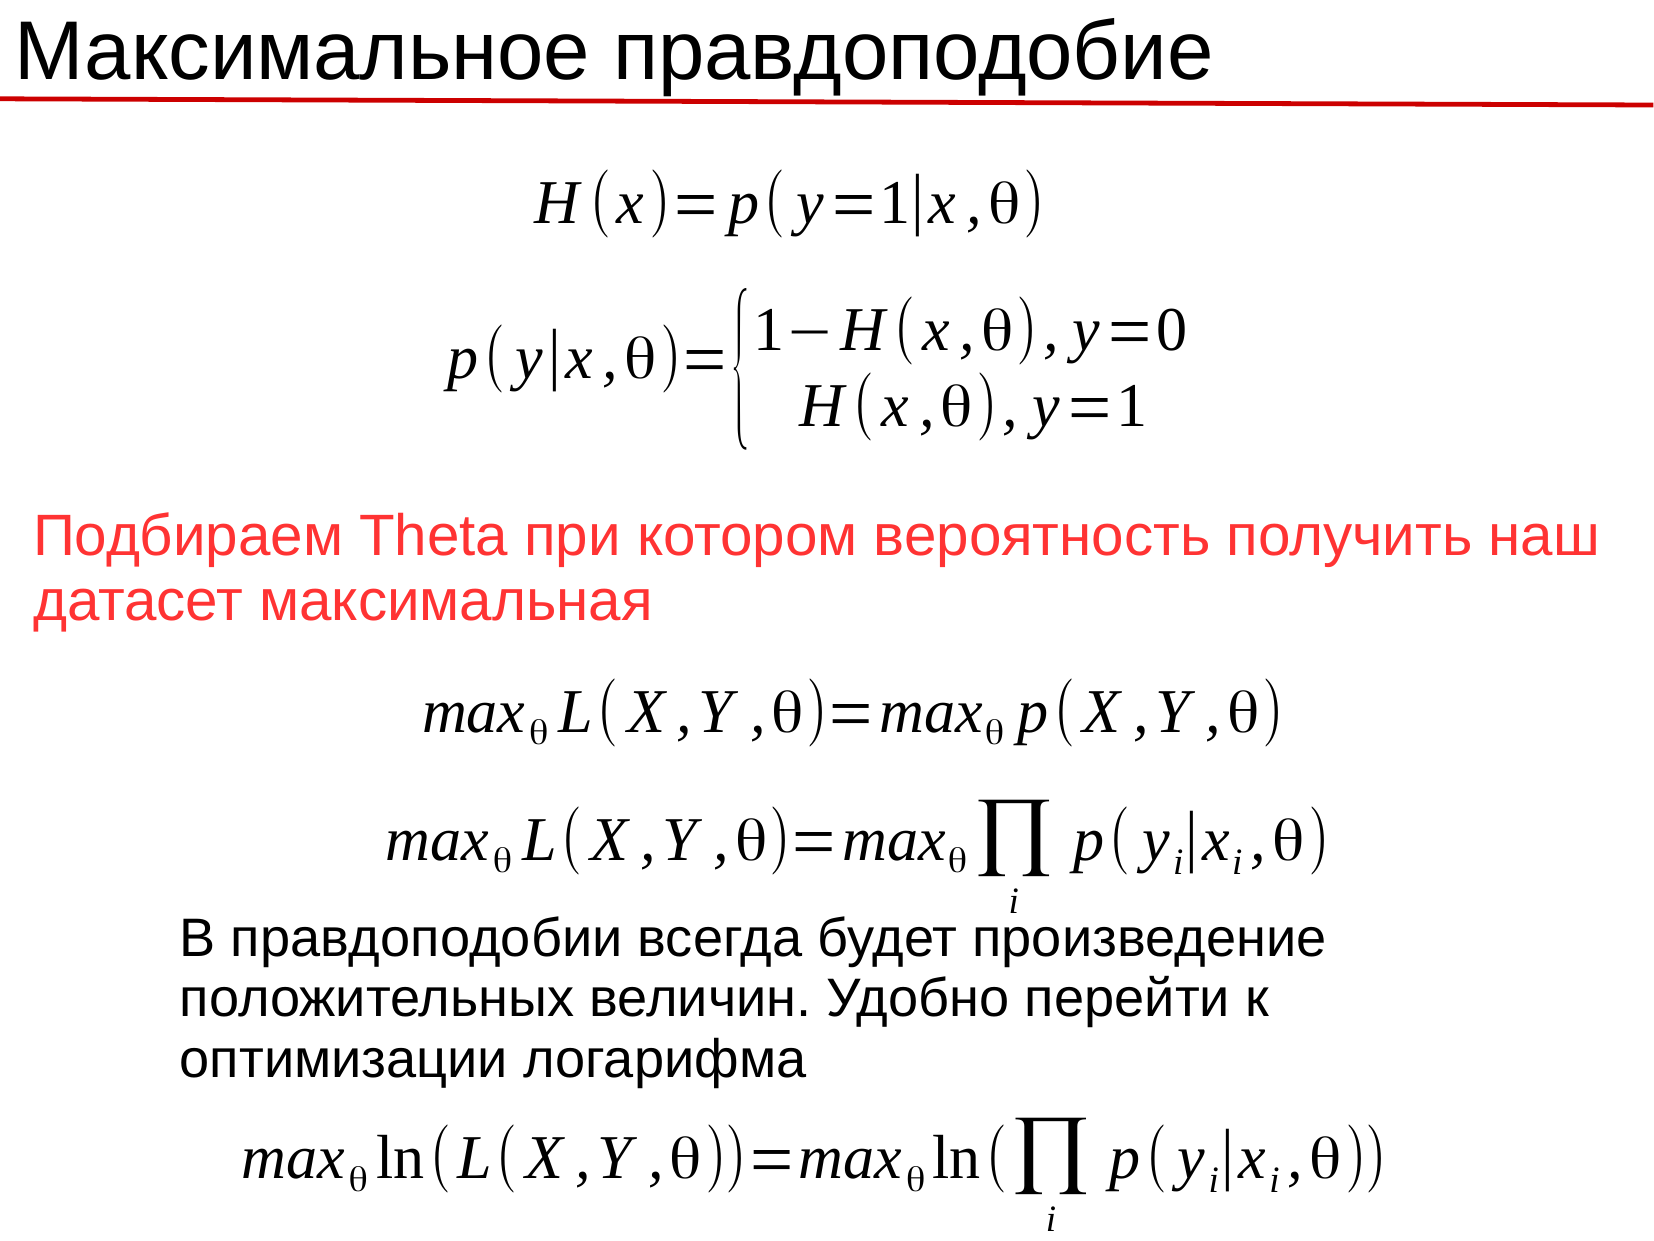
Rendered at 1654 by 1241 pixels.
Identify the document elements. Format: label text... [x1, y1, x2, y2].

text_box В правдоподобии всегда будет произведение положительных величин. Удобно перейти к оптимизации логарифма [165, 900, 1546, 1097]
chart [415, 675, 1291, 750]
chart [235, 1113, 1394, 1241]
text_box Подбираем Theta при котором вероятность получить наш датасет максимальная [18, 495, 1654, 640]
chart [435, 285, 1198, 453]
text_box Максимальное правдоподобие [0, 0, 1231, 106]
chart [525, 165, 1051, 241]
chart [379, 795, 1336, 900]
